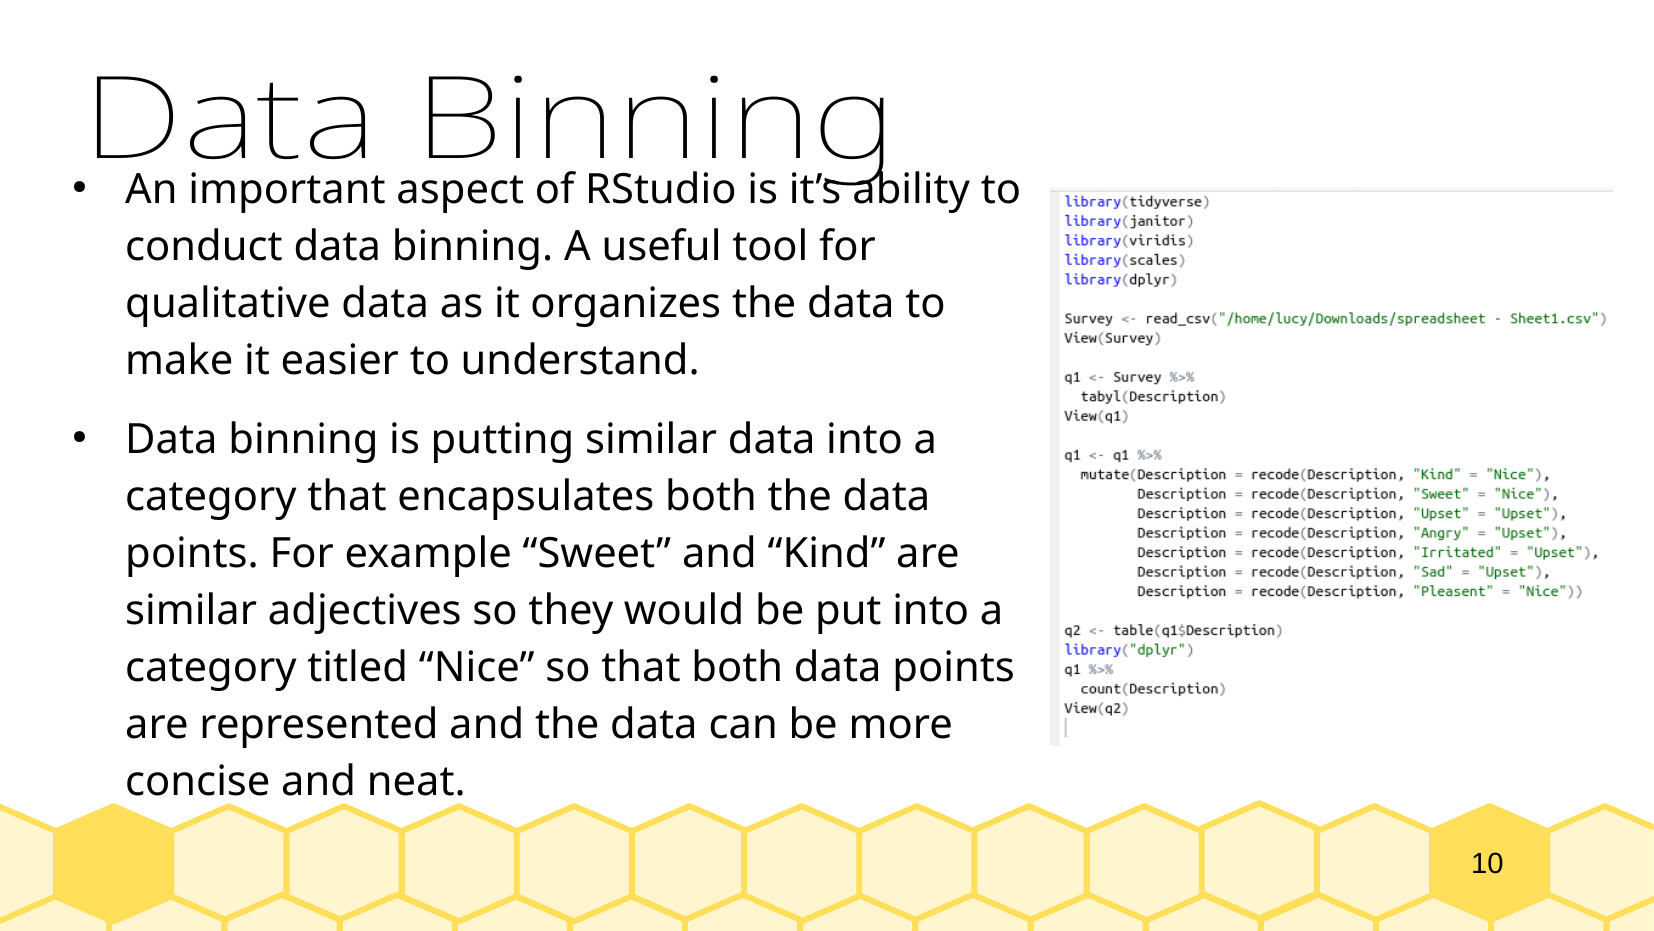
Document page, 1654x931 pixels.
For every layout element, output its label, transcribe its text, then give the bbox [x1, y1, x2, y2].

list An important aspect of RStudio is it’s ability to conduct data binning. A useful tool for qualitative data as it organizes the data to make it easier to understand. Data binning is putting similar data into a category that encapsulates both the data points. For example “Sweet” and “Kind” are similar adjectives so they would be put into a category titled “Nice” so that both data points are represented and the data can be more concise and neat. [37, 112, 1042, 855]
picture [1050, 187, 1613, 746]
title Data Binning [82, 37, 901, 112]
